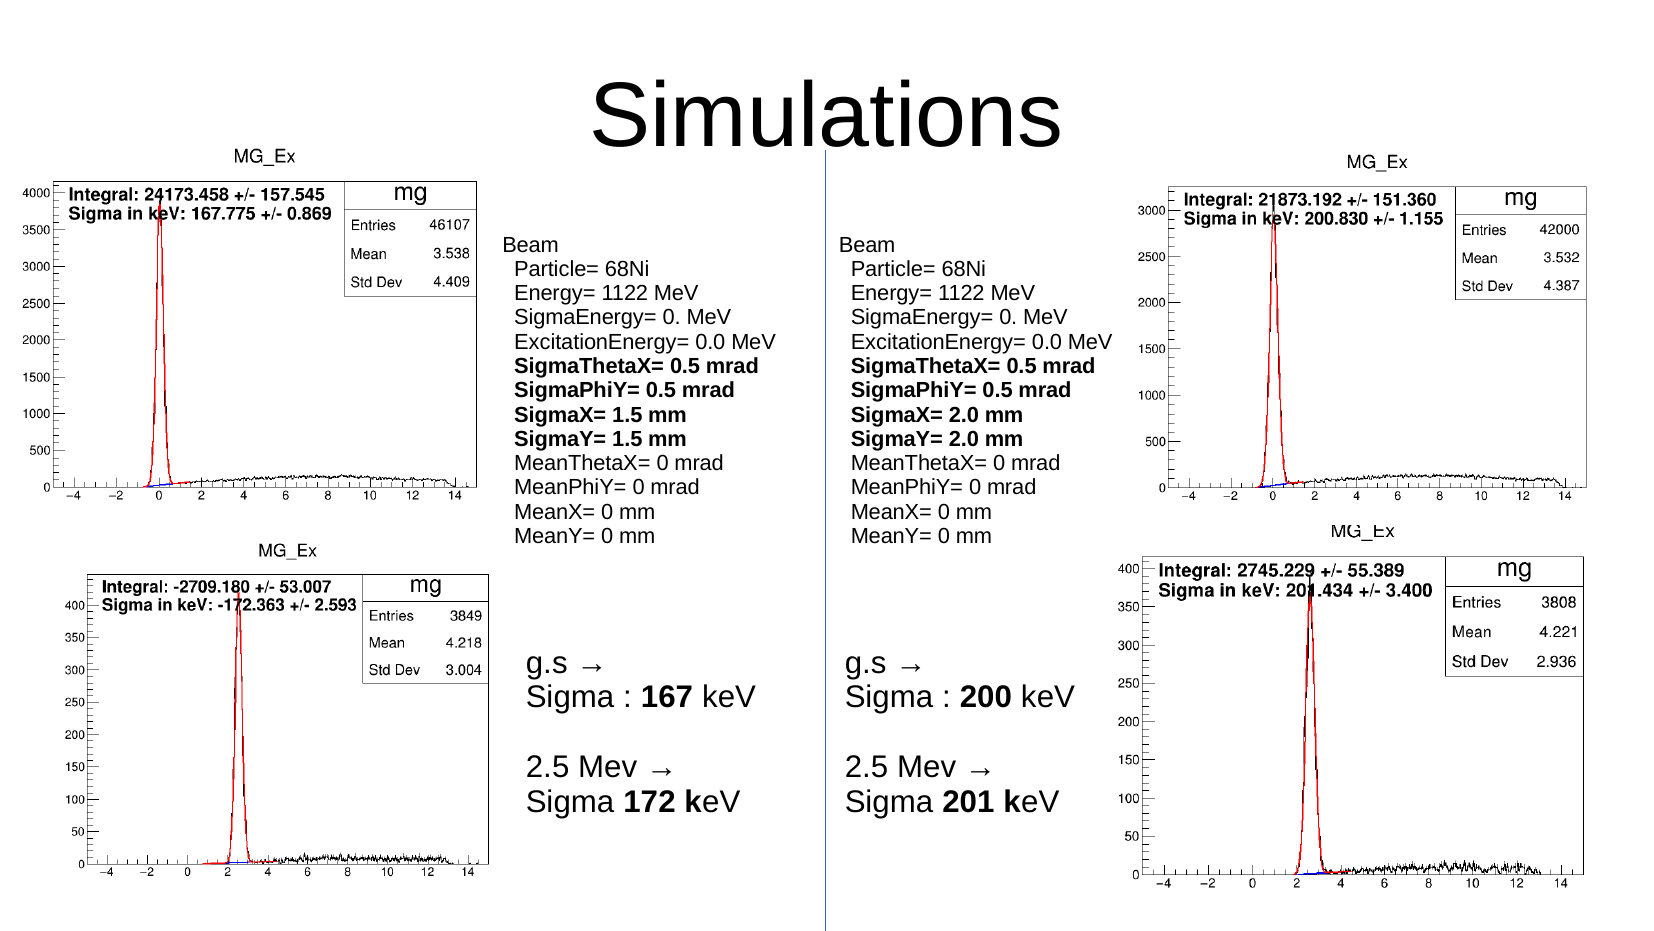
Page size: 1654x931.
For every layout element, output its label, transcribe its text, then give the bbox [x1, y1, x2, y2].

title Simulations [82, 37, 1571, 193]
text_box g.s → Sigma : 167 keV 2.5 Mev → Sigma 172 keV [511, 637, 830, 863]
text_box g.s → Sigma : 200 keV 2.5 Mev → Sigma 201 keV [830, 637, 1168, 863]
text_box Beam Particle= 68Ni Energy= 1122 MeV SigmaEnergy= 0. MeV ExcitationEnergy= 0.0 MeV SigmaThetaX= 0.5 mrad SigmaPhiY= 0.5 mrad SigmaX= 2.0 mm SigmaY= 2.0 mm MeanThetaX= 0 mrad MeanPhiY= 0 mrad MeanX= 0 mm MeanY= 0 mm [824, 225, 1162, 629]
text_box Beam Particle= 68Ni Energy= 1122 MeV SigmaEnergy= 0. MeV ExcitationEnergy= 0.0 MeV SigmaThetaX= 0.5 mrad SigmaPhiY= 0.5 mrad SigmaX= 1.5 mm SigmaY= 1.5 mm MeanThetaX= 0 mrad MeanPhiY= 0 mrad MeanX= 0 mm MeanY= 0 mm [487, 225, 824, 629]
picture [0, 143, 529, 526]
picture [37, 538, 538, 901]
picture [1087, 149, 1638, 914]
